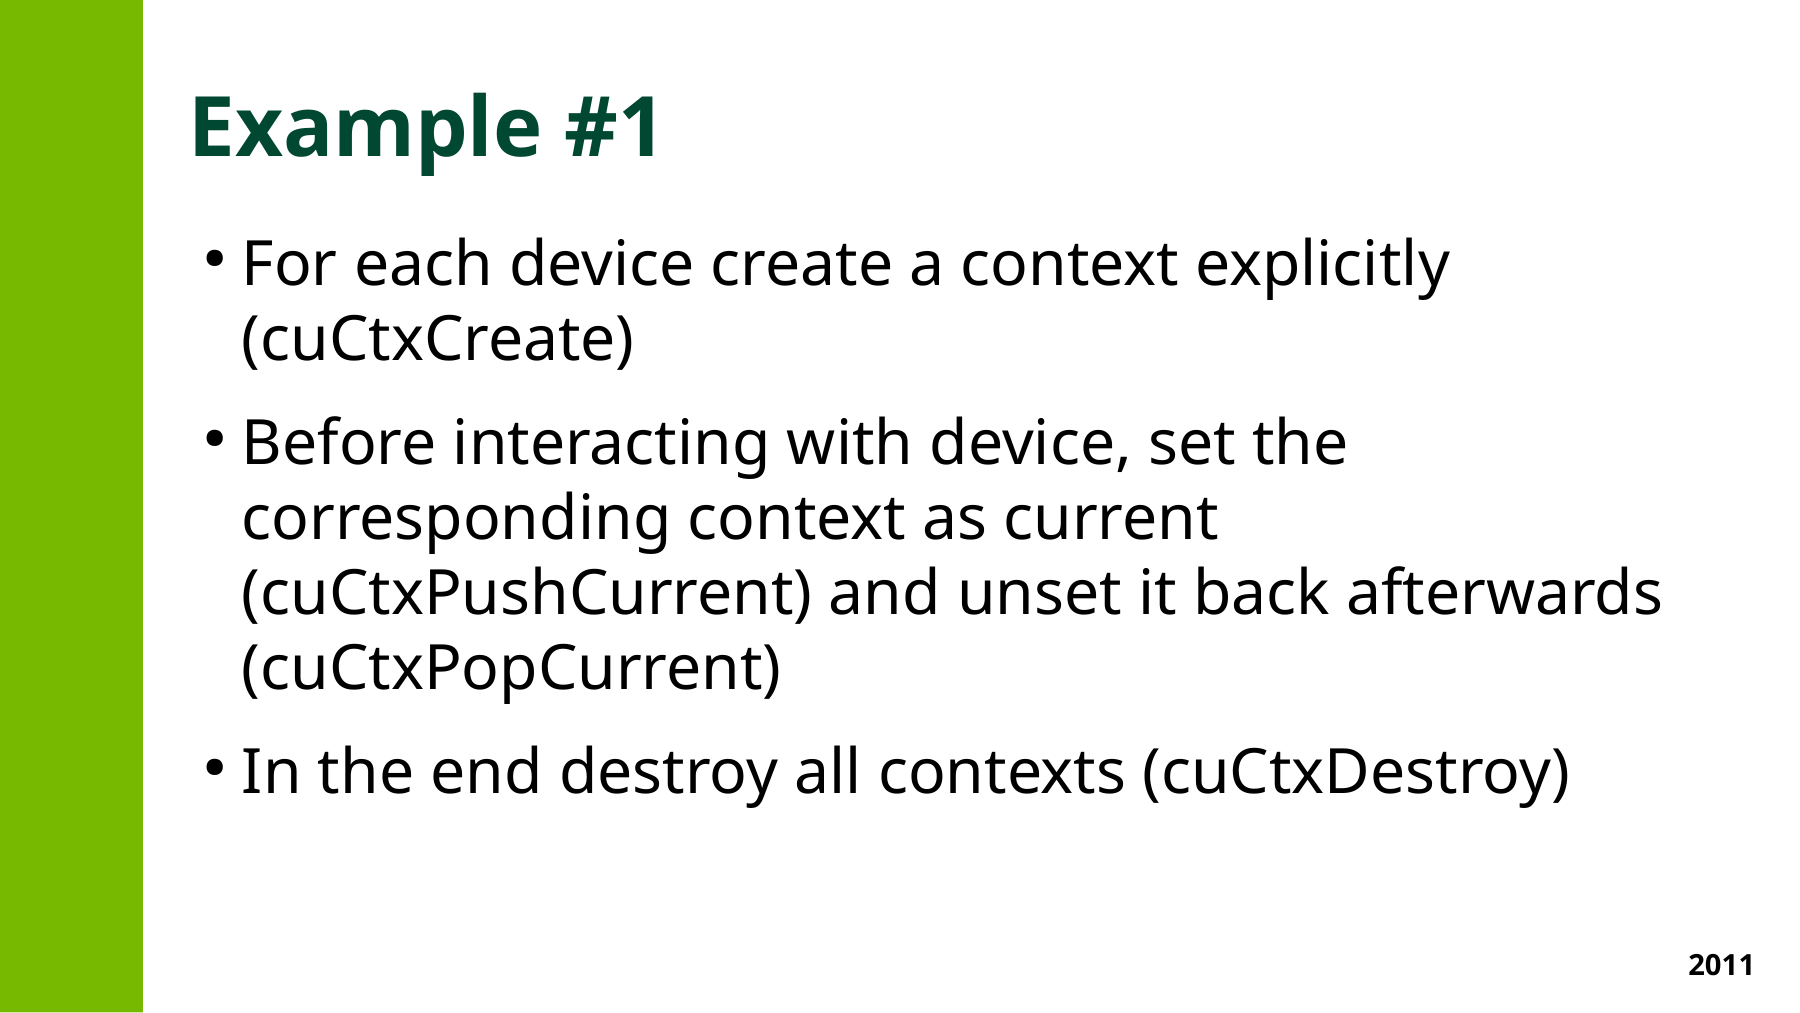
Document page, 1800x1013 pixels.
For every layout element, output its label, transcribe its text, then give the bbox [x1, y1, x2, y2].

title Example #1 [188, 40, 1733, 211]
list For each device create a context explicitly (cuCtxCreate) Before interacting with device, set the corresponding context as current (cuCtxPushCurrent) and unset it back afterwards (cuCtxPopCurrent) In the end destroy all contexts (cuCtxDestroy) [188, 215, 1733, 964]
